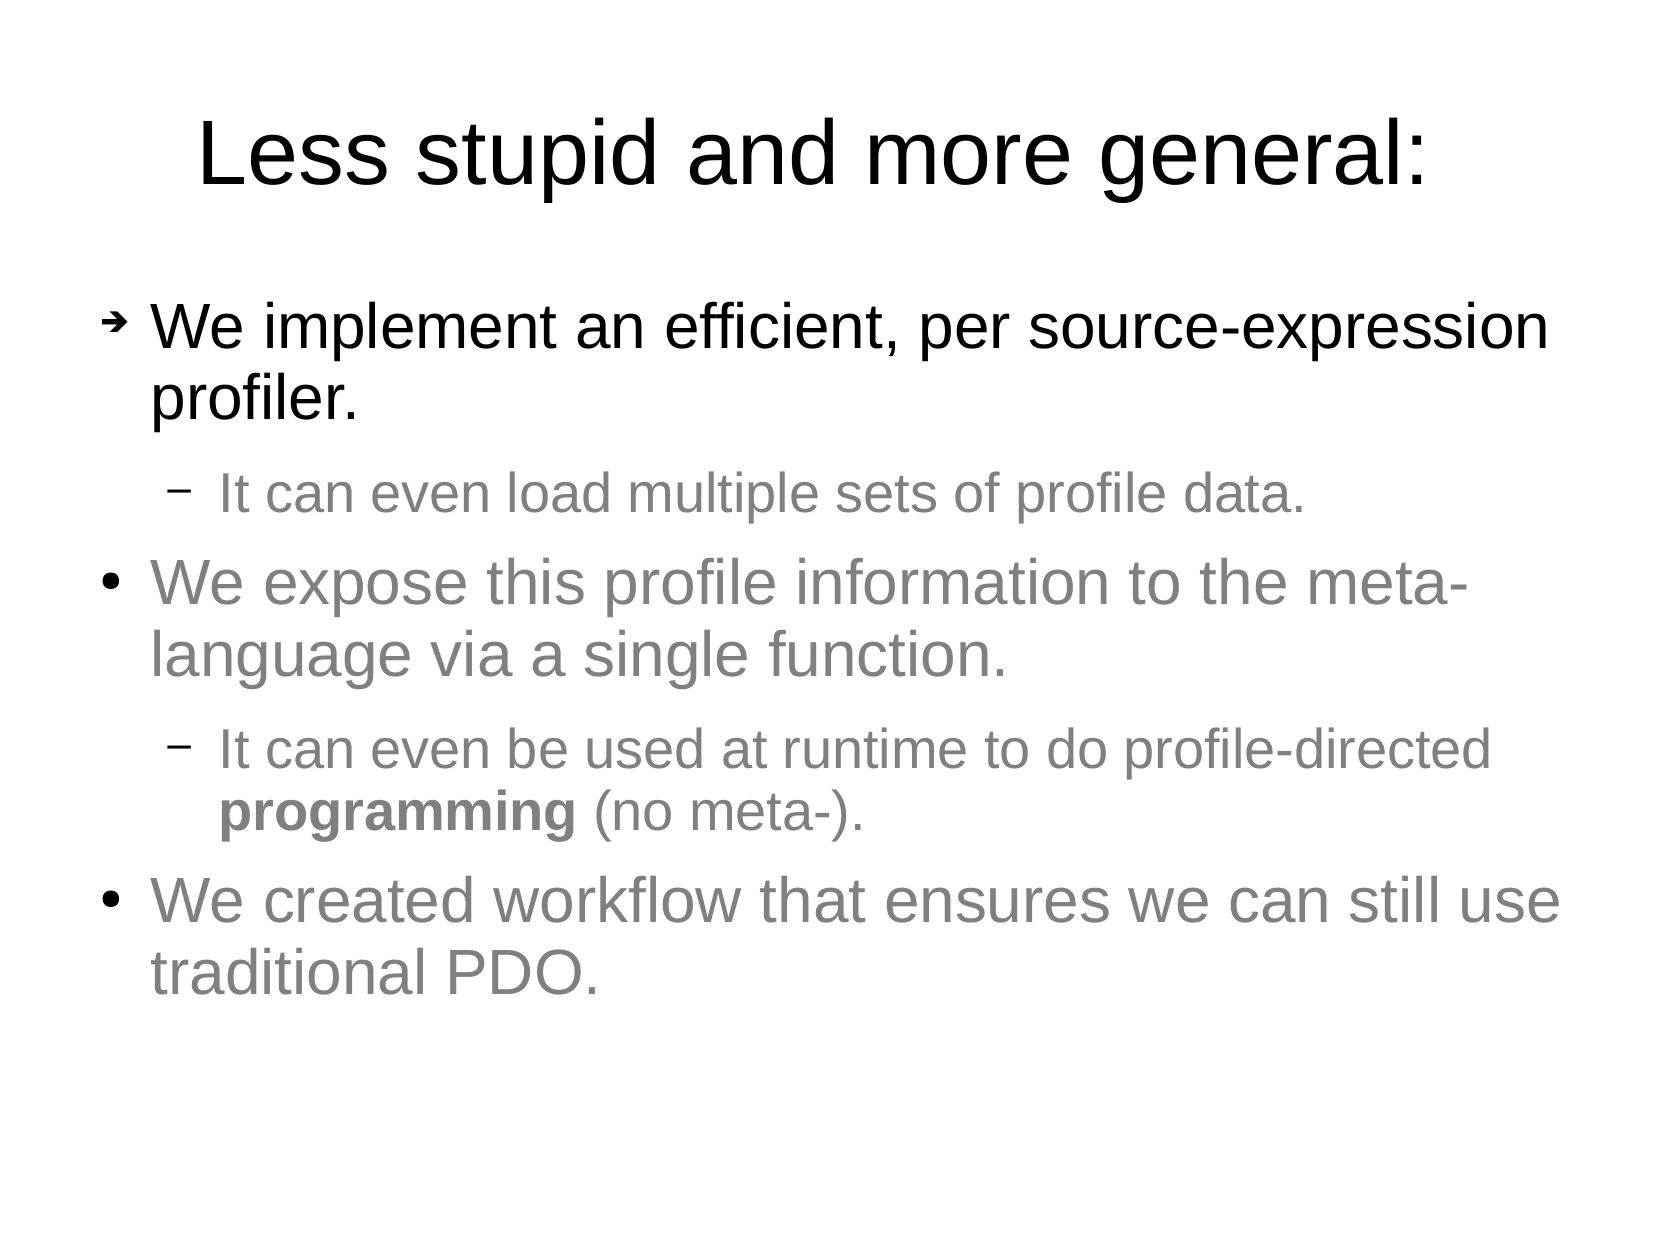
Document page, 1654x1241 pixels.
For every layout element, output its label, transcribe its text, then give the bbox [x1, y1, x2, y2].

list We implement an efficient, per source-expression profiler. It can even load multiple sets of profile data. We expose this profile information to the meta-language via a single function. It can even be used at runtime to do profile-directed programming (no meta-). We created workflow that ensures we can still use traditional PDO. [82, 290, 1571, 1010]
title Less stupid and more general: [82, 49, 1571, 257]
